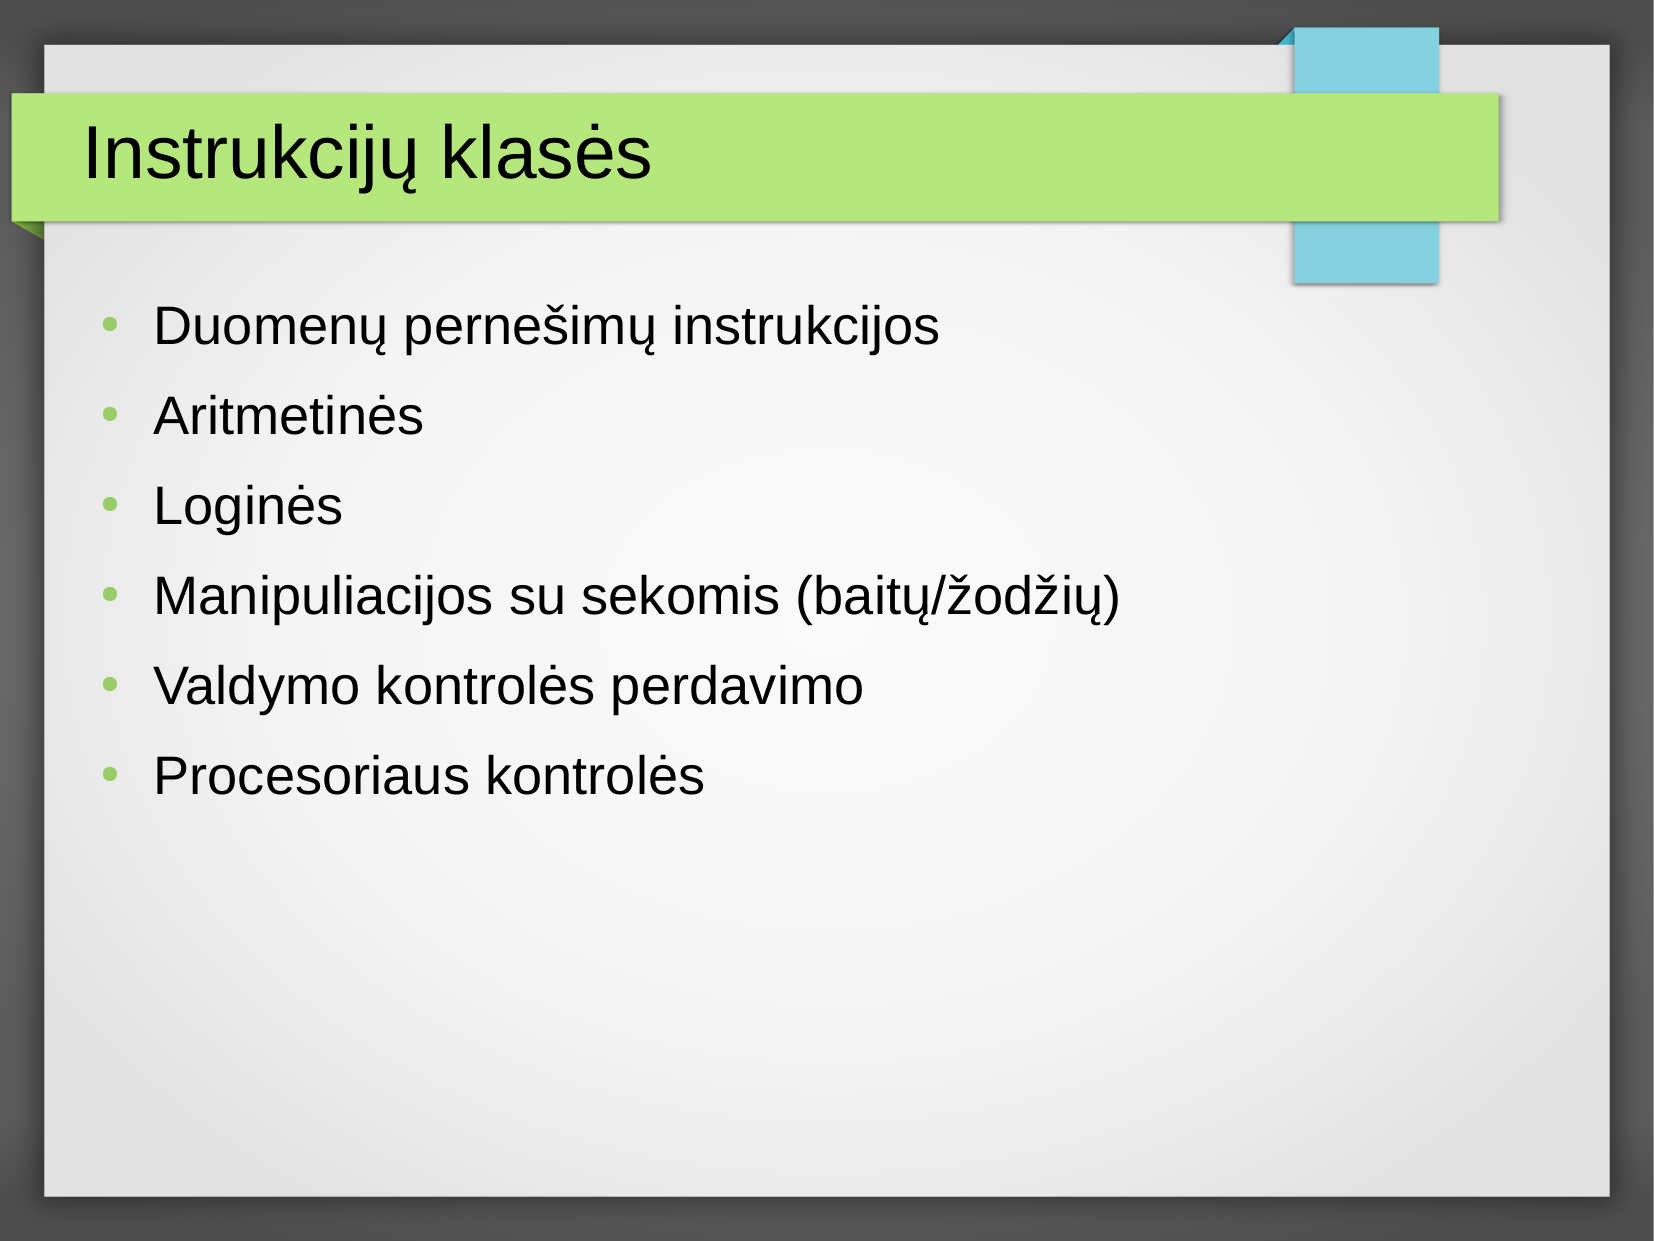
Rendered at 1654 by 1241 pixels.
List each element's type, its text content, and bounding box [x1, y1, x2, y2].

picture [0, 0, 1654, 1241]
title Instrukcijų klasės [82, 49, 1571, 257]
list Duomenų pernešimų instrukcijos Aritmetinės Loginės Manipuliacijos su sekomis (baitų/žodžių) Valdymo kontrolės perdavimo Procesoriaus kontrolės [82, 295, 1571, 1015]
